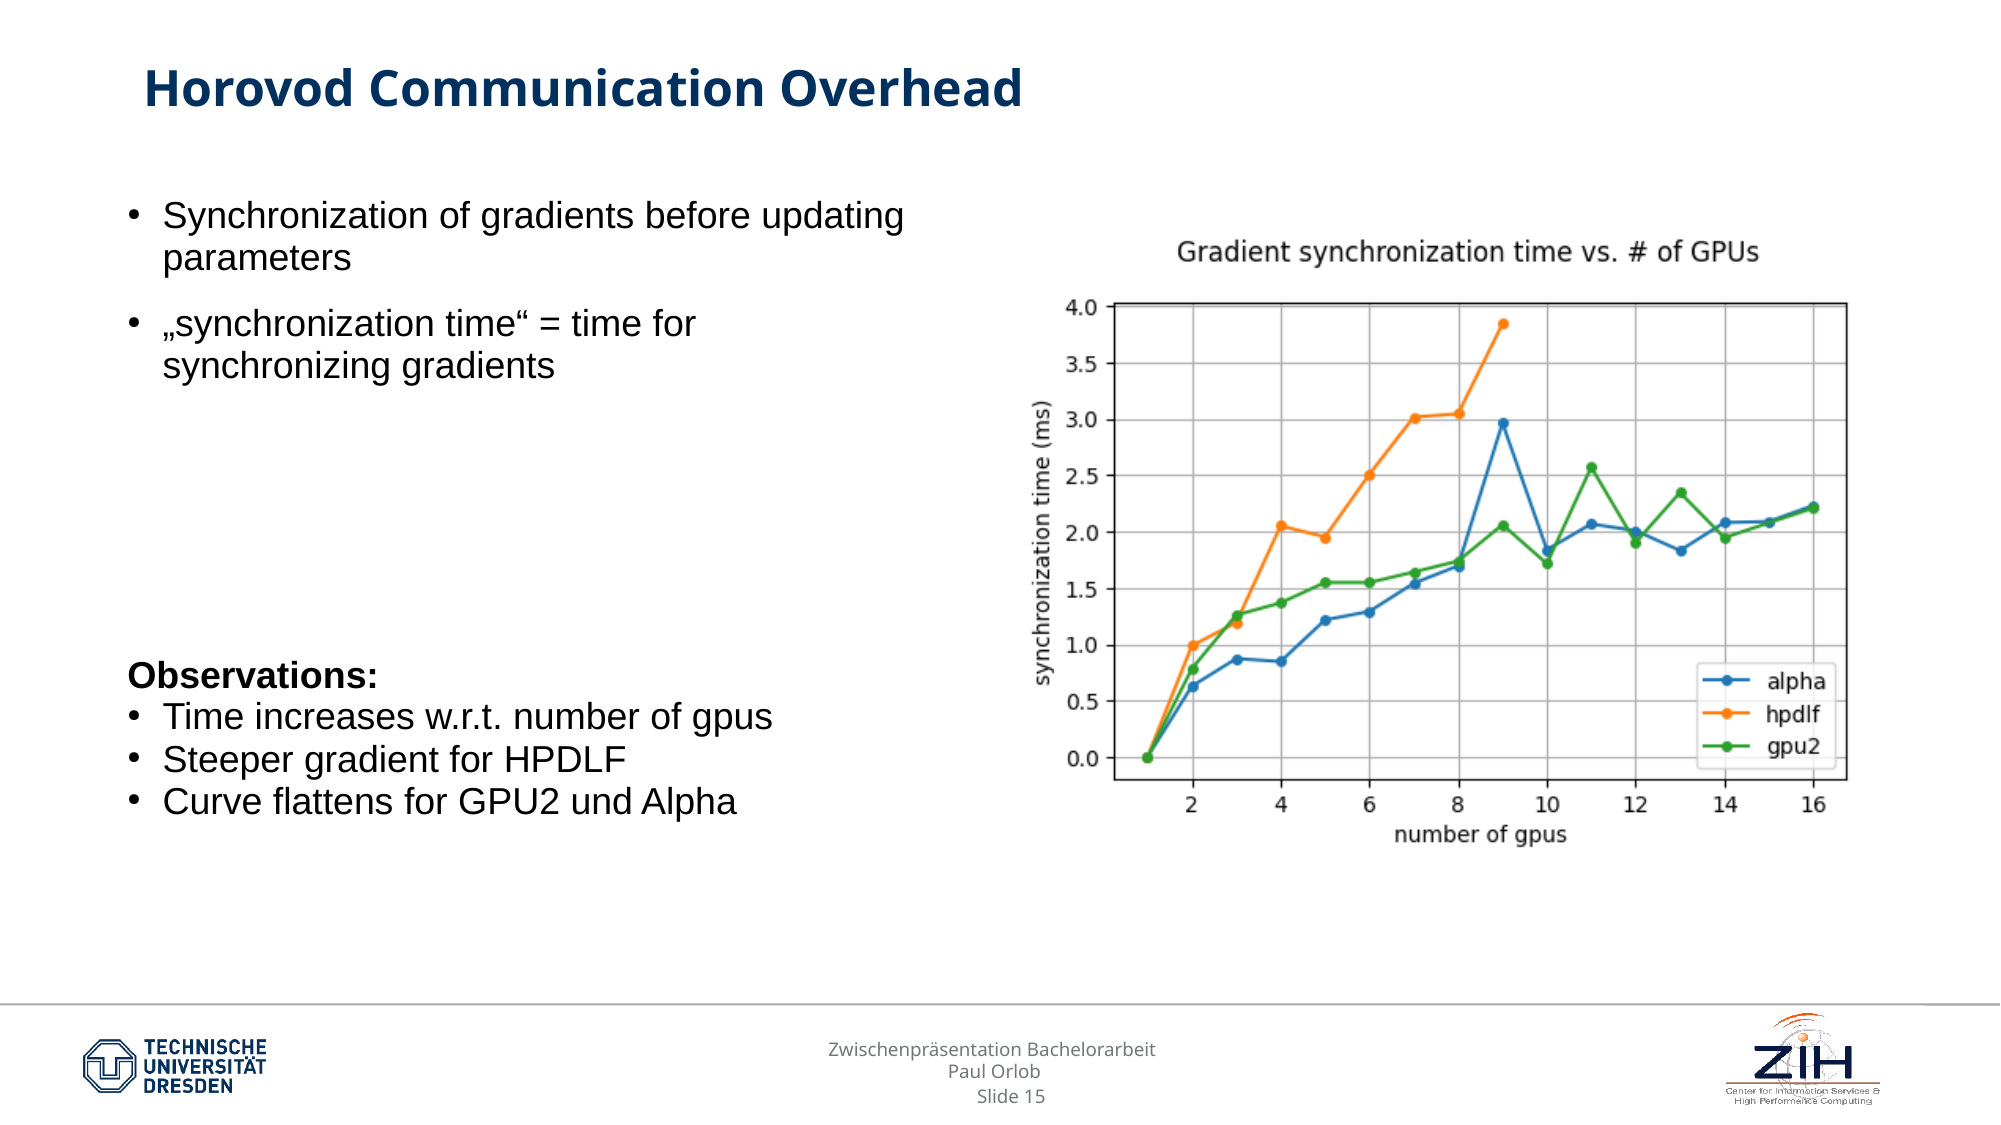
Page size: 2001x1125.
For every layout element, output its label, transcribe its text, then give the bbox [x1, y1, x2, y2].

text_box Synchronization of gradients before updating parameters „synchronization time“ = time for synchronizing gradients [112, 187, 938, 395]
title Horovod Communication Overhead [143, 56, 1880, 169]
picture [1726, 1013, 1880, 1105]
text_box Observations: Time increases w.r.t. number of gpus Steeper gradient for HPDLF Curve flattens for GPU2 und Alpha [112, 646, 826, 830]
picture [83, 1039, 266, 1093]
picture [1018, 224, 1862, 863]
